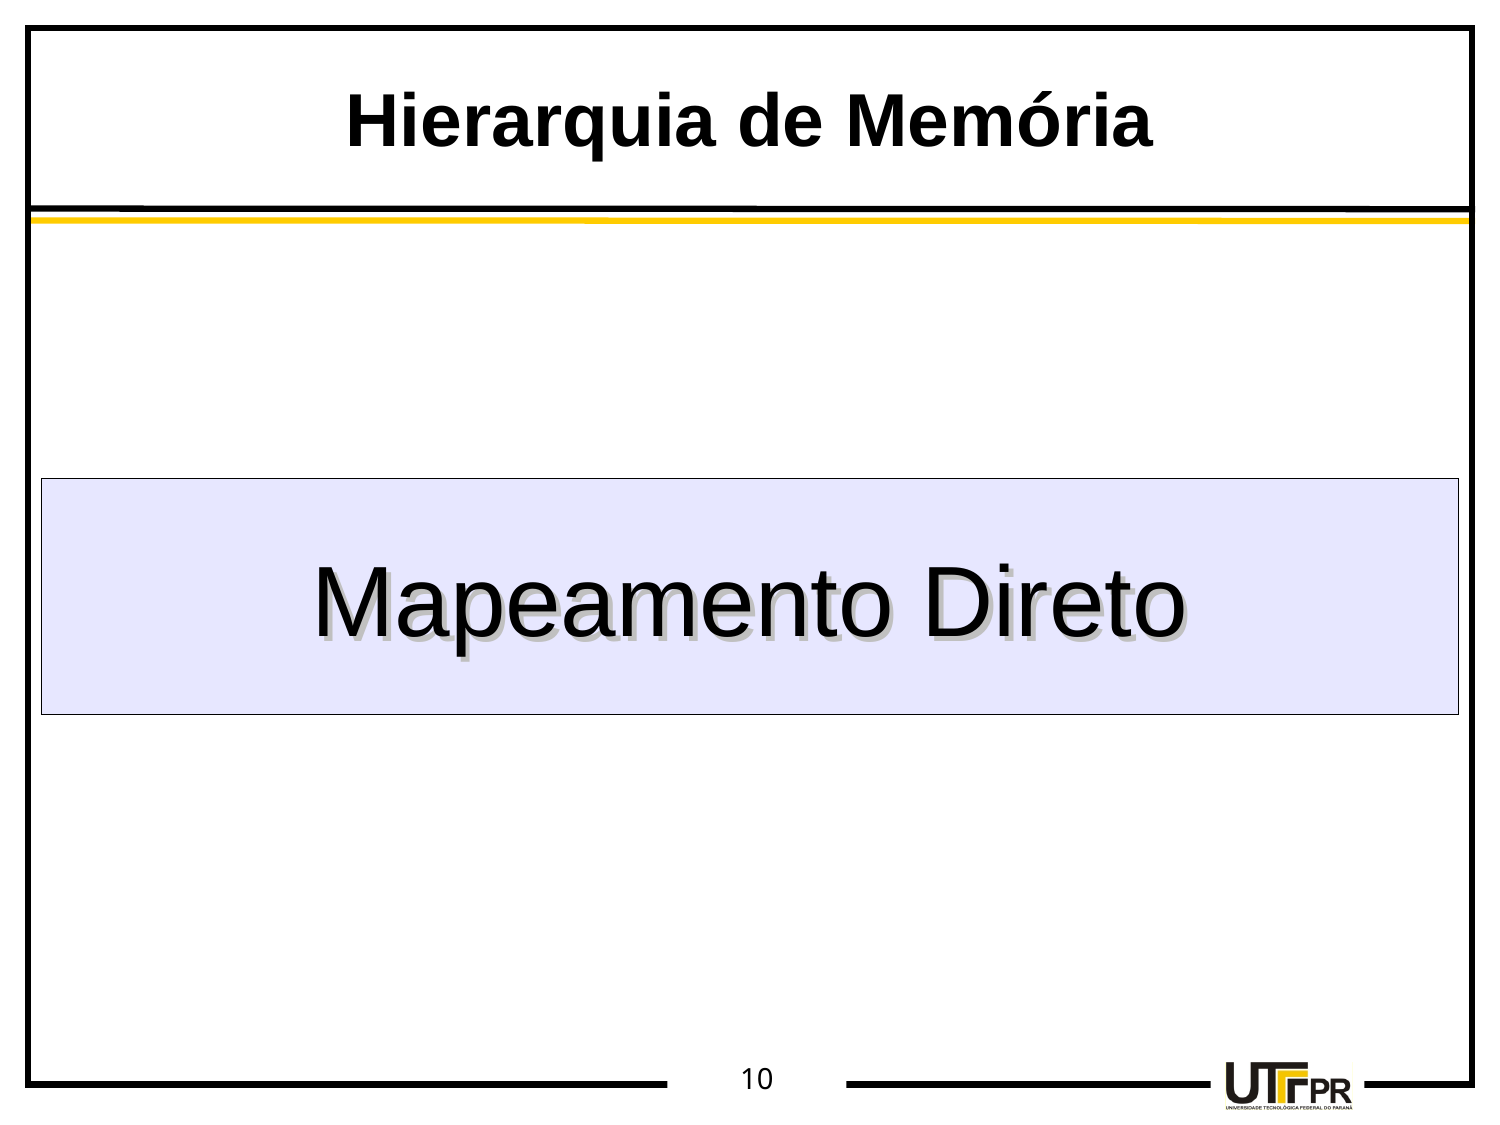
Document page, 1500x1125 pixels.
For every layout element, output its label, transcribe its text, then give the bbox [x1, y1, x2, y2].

title Hierarquia de Memória [29, 38, 1471, 207]
picture [1225, 1062, 1353, 1110]
text_box Mapeamento Direto [41, 478, 1459, 715]
